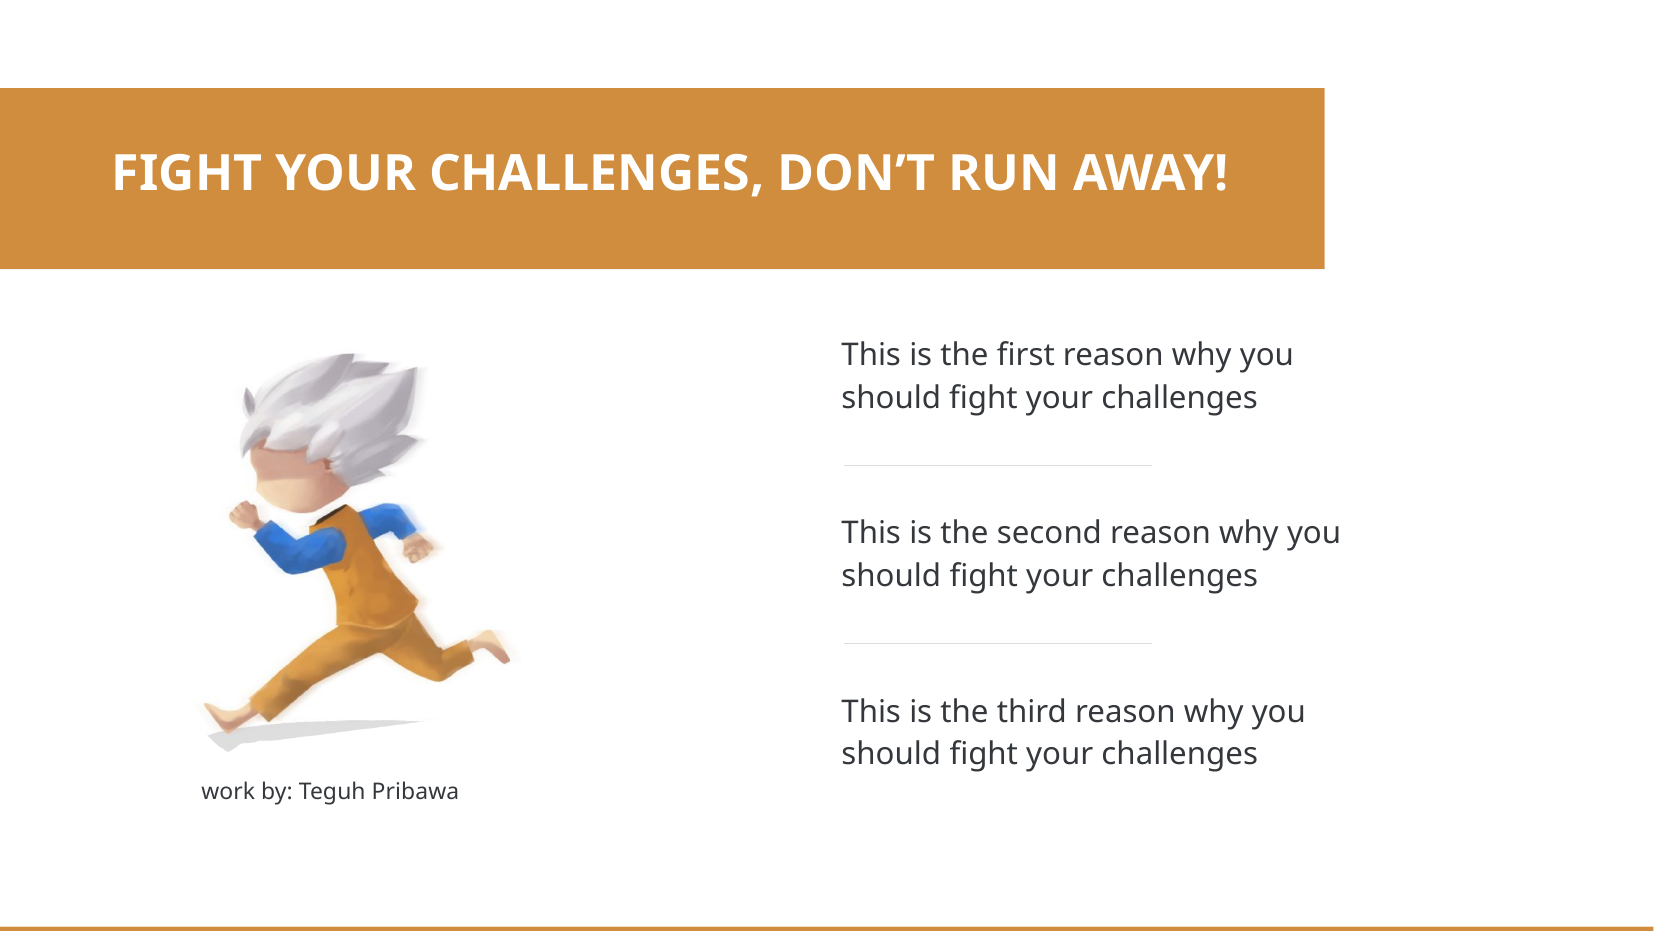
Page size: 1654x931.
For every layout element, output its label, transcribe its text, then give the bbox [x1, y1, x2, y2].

text_box work by: Teguh Pribawa [186, 767, 512, 827]
picture [0, 88, 1654, 931]
text_box This is the third reason why you should fight your challenges [826, 681, 1418, 784]
text_box FIGHT YOUR CHALLENGES, DON’T RUN AWAY! [97, 129, 1252, 286]
text_box This is the second reason why you should fight your challenges [826, 502, 1418, 606]
text_box This is the first reason why you should fight your challenges [826, 324, 1418, 428]
